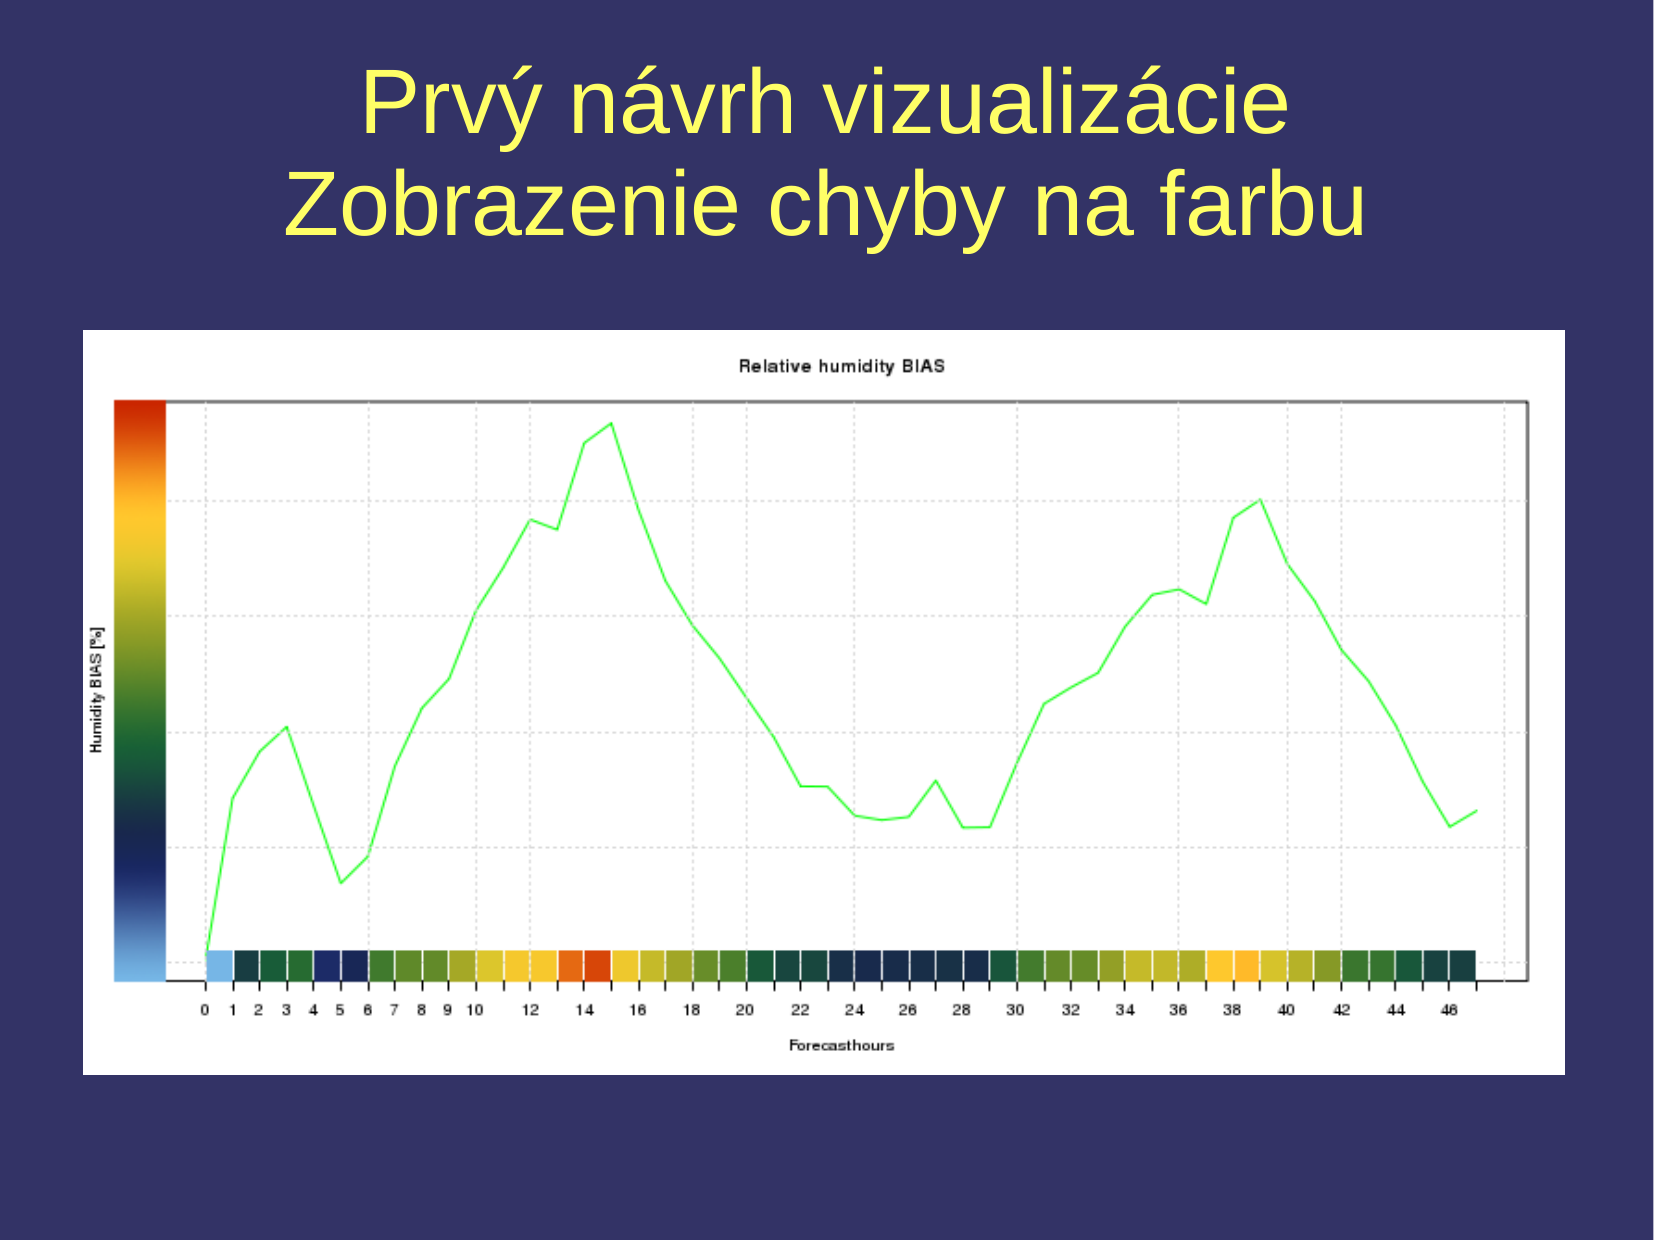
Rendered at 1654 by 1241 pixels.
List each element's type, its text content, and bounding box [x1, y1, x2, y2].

picture [83, 330, 1565, 1075]
title Prvý návrh vizualizácie Zobrazenie chyby na farbu [82, 48, 1571, 258]
